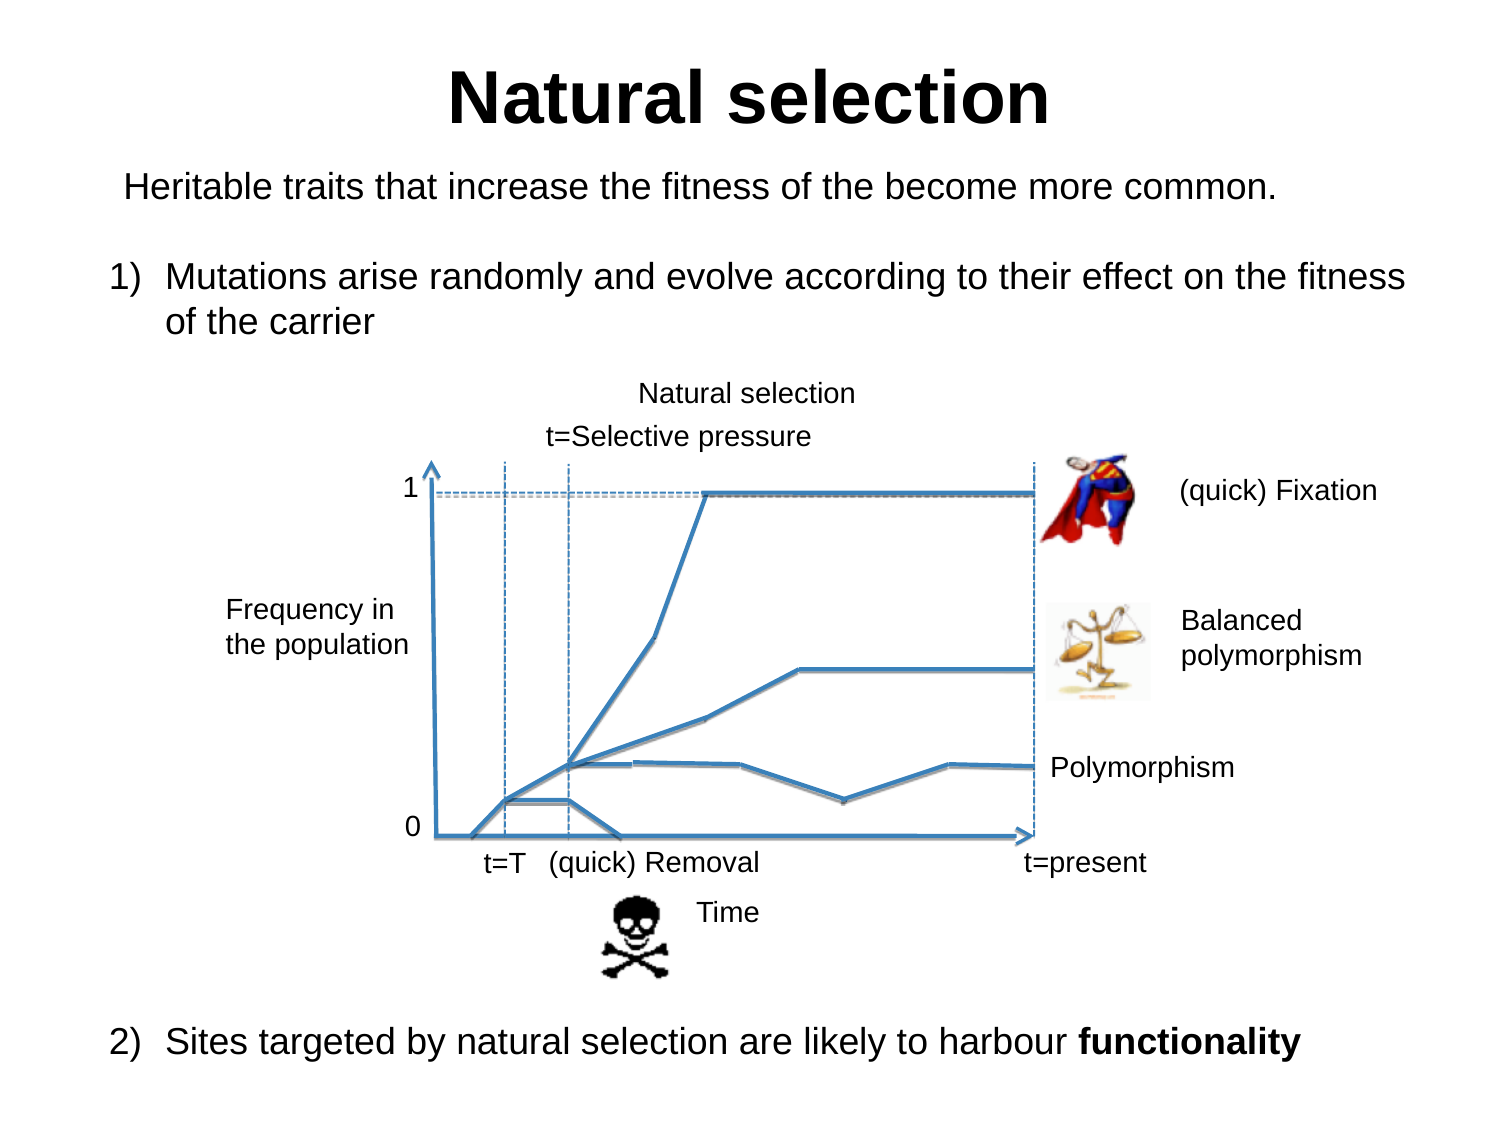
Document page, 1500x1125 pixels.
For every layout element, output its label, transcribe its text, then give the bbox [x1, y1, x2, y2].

list Heritable traits that increase the fitness of the become more common. Mutations arise randomly and evolve according to their effect on the fitness of the carrier Sites targeted by natural selection are likely to harbour functionality [75, 146, 1425, 363]
text_box (quick) Fixation [1164, 463, 1393, 514]
text_box Time [681, 886, 799, 937]
text_box Natural selection [623, 366, 872, 417]
text_box t=present [1009, 835, 1162, 886]
picture [1037, 583, 1164, 718]
picture [1036, 436, 1143, 567]
text_box Polymorphism [1035, 740, 1251, 791]
text_box 1 [387, 460, 434, 511]
title Natural selection [75, 0, 1425, 146]
text_box 0 [390, 799, 436, 850]
picture [590, 883, 676, 990]
text_box Frequency in the population [210, 583, 432, 669]
text_box (quick) Removal [533, 835, 775, 886]
text_box t=Selective pressure [531, 409, 828, 460]
text_box t=T [468, 837, 542, 887]
text_box Balanced polymorphism [1166, 594, 1378, 680]
